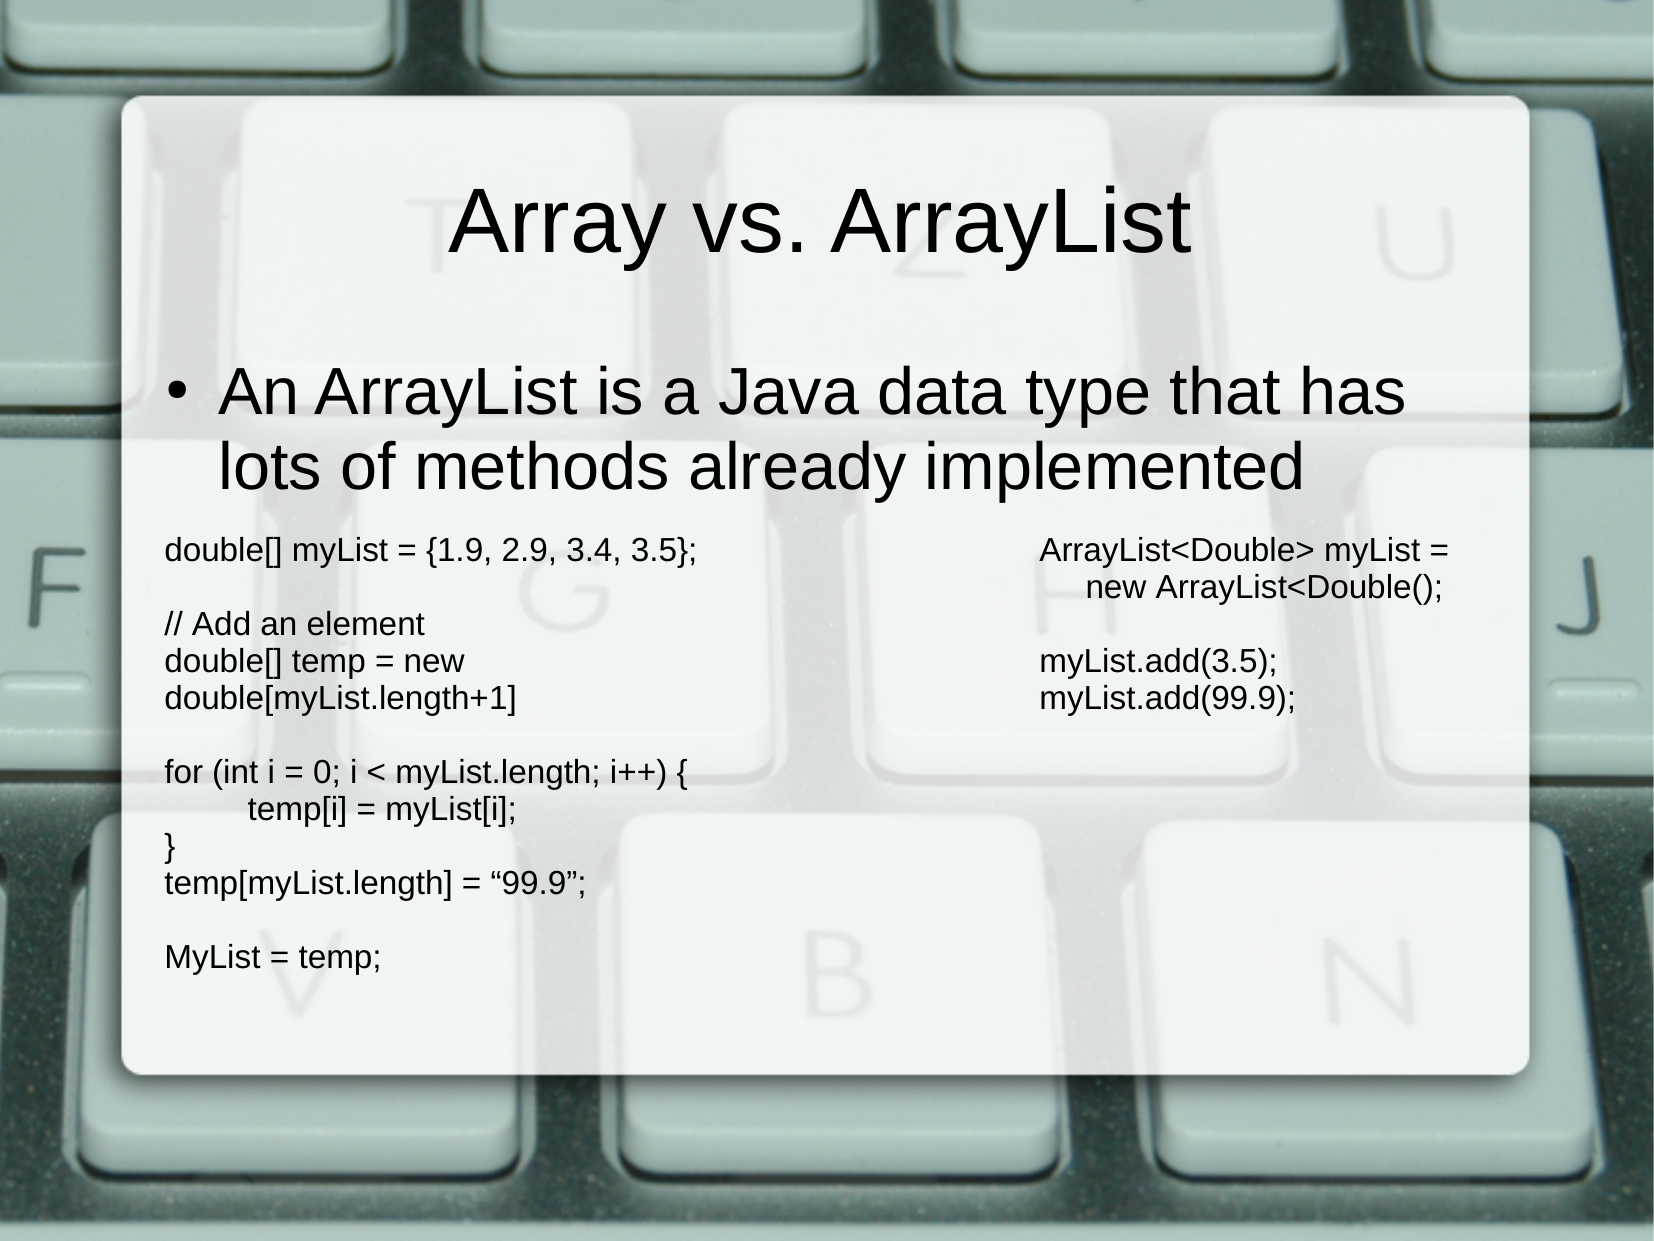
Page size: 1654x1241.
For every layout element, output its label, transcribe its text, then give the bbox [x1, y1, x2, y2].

text_box ArrayList<Double> myList = new ArrayList<Double(); myList.add(3.5); myList.add(99.9); [1039, 531, 1449, 756]
list An ArrayList is a Java data type that has lots of methods already implemented [147, 354, 1506, 1063]
picture [0, 0, 1654, 1241]
title Array vs. ArrayList [135, 117, 1506, 325]
text_box double[] myList = {1.9, 2.9, 3.4, 3.5}; // Add an element double[] temp = new double[myList.length+1] for (int i = 0; i < myList.length; i++) { temp[i] = myList[i]; } temp[myList.length] = “99.9”; MyList = temp; [164, 531, 827, 942]
